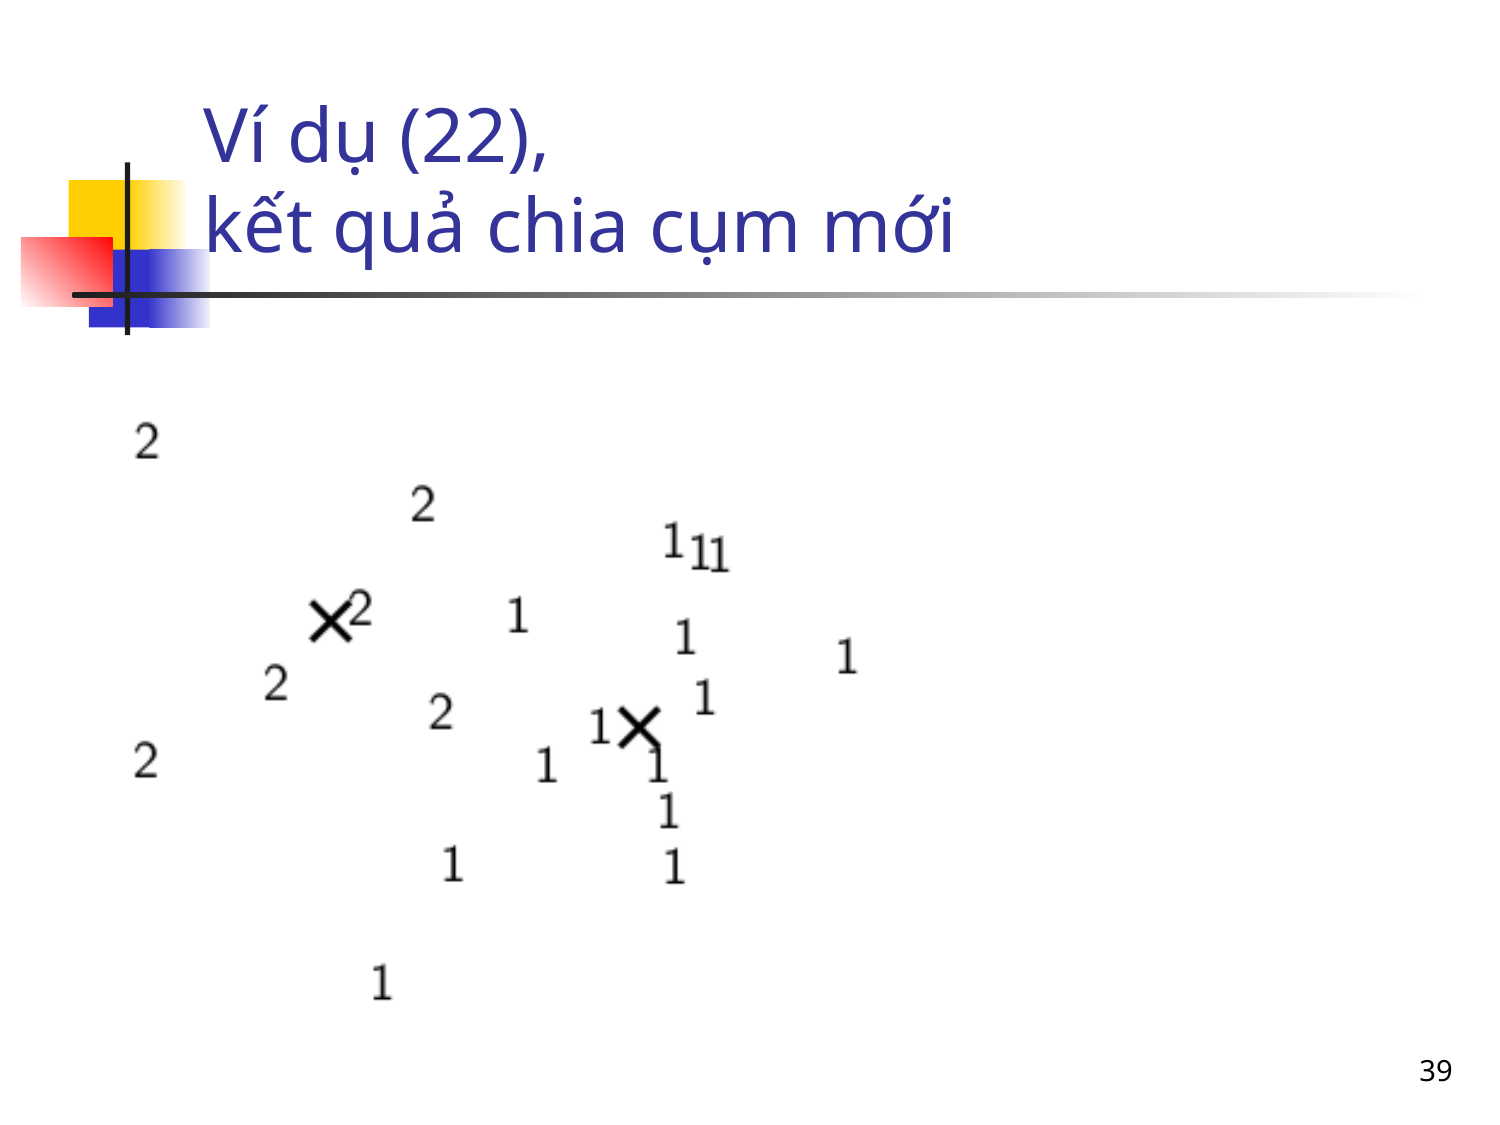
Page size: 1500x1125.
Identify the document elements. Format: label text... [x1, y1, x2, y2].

title Ví dụ (22), kết quả chia cụm mới [188, 35, 1468, 275]
picture [90, 389, 883, 1027]
slide_number <number> [1155, 1024, 1468, 1100]
